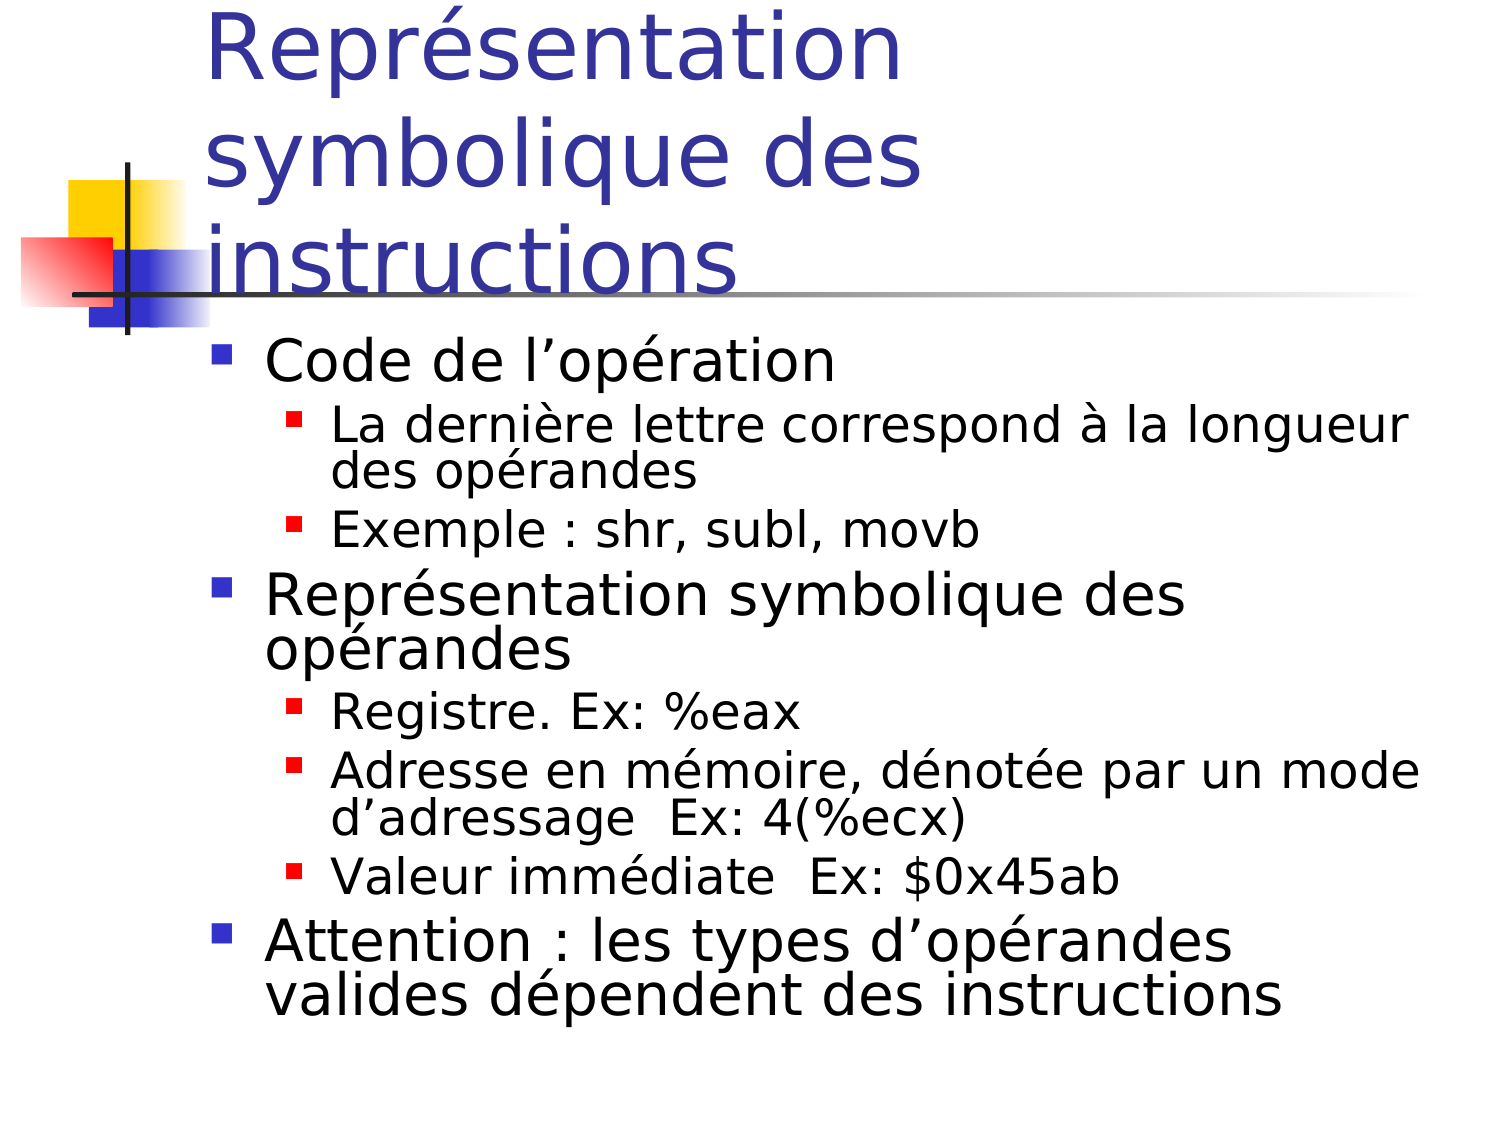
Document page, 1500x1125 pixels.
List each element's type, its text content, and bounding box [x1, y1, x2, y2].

list Code de l’opération La dernière lettre correspond à la longueur des opérandes Exemple : shr, subl, movb Représentation symbolique des opérandes Registre. Ex: %eax Adresse en mémoire, dénotée par un mode d’adressage Ex: 4(%ecx) Valeur immédiate Ex: $0x45ab Attention : les types d’opérandes valides dépendent des instructions [193, 330, 1469, 1048]
title Représentation symbolique des instructions [188, 0, 1467, 323]
